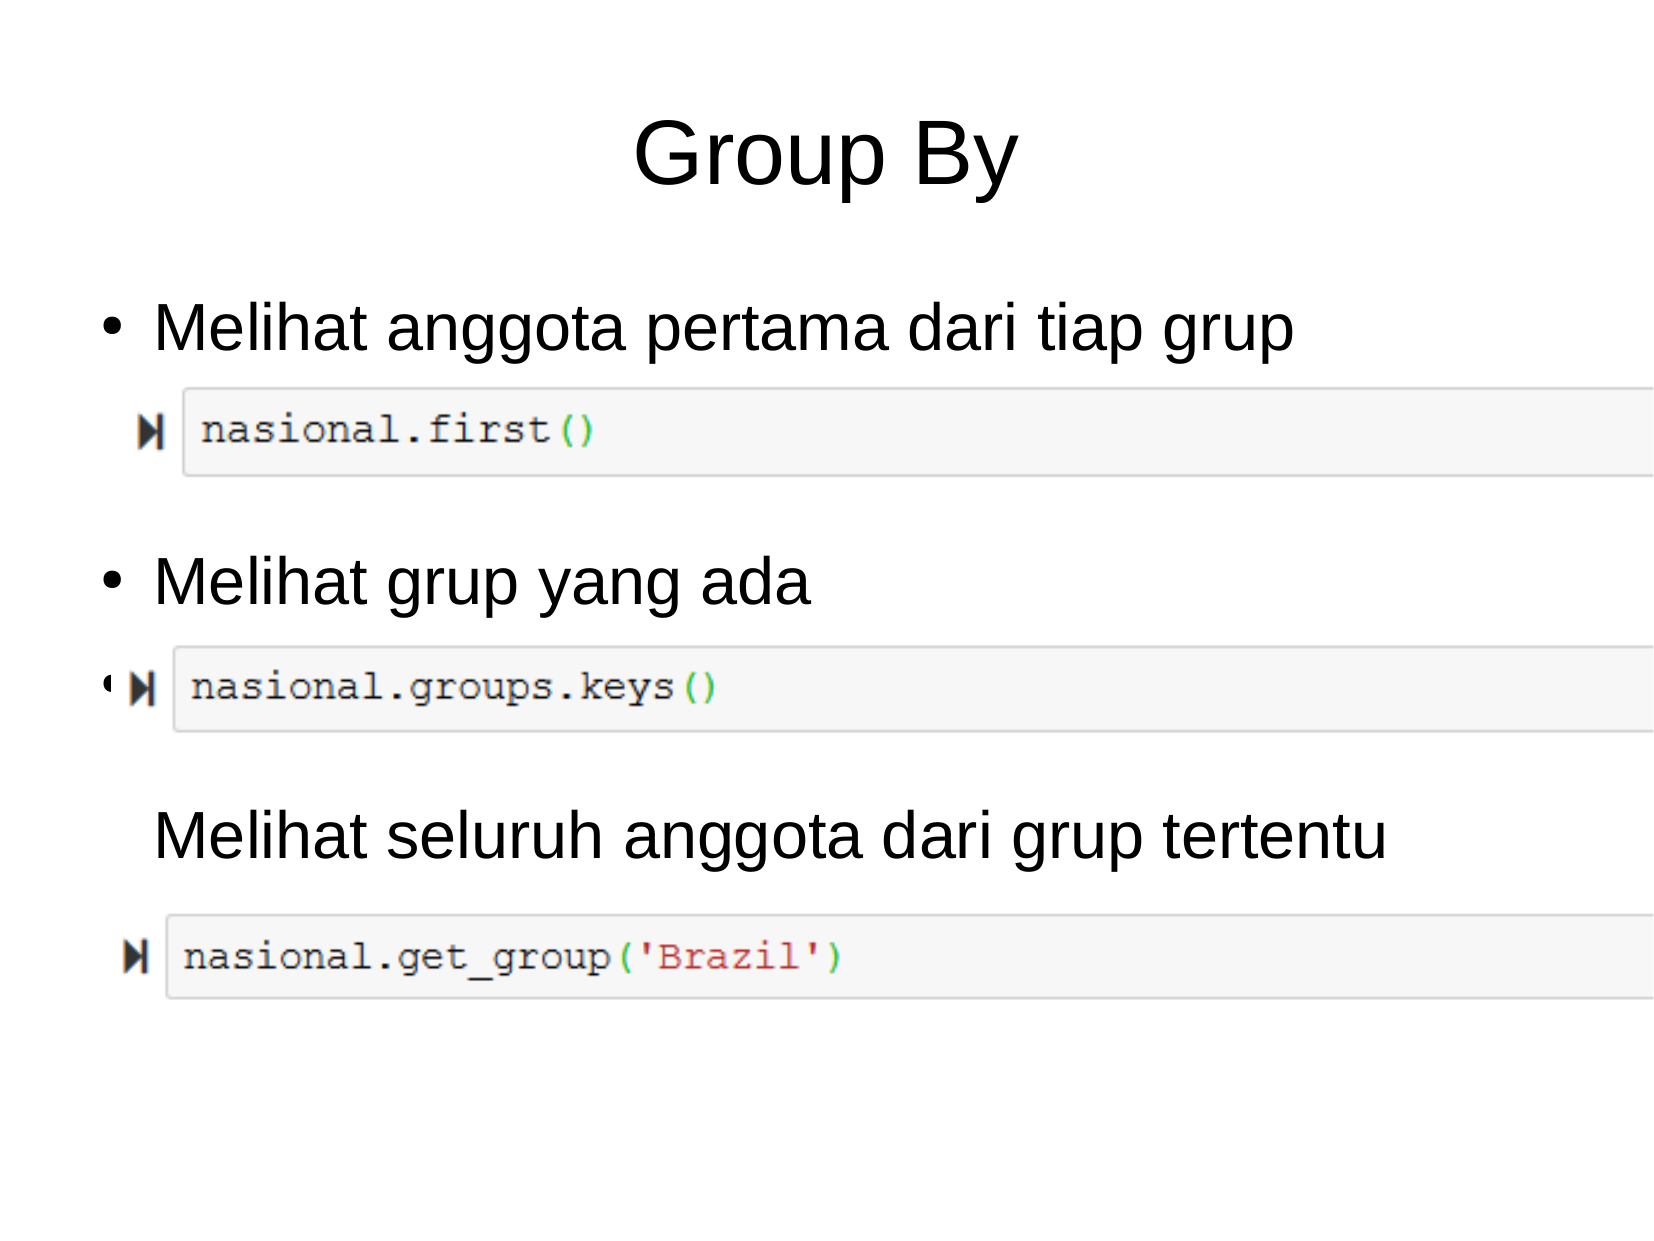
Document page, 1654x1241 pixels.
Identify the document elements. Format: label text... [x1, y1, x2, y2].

picture [111, 627, 1654, 751]
title Group By [82, 49, 1571, 257]
list Melihat anggota pertama dari tiap grup Melihat grup yang ada Melihat seluruh anggota dari grup tertentu [82, 290, 1571, 1010]
picture [116, 373, 1654, 496]
picture [105, 898, 1654, 1019]
